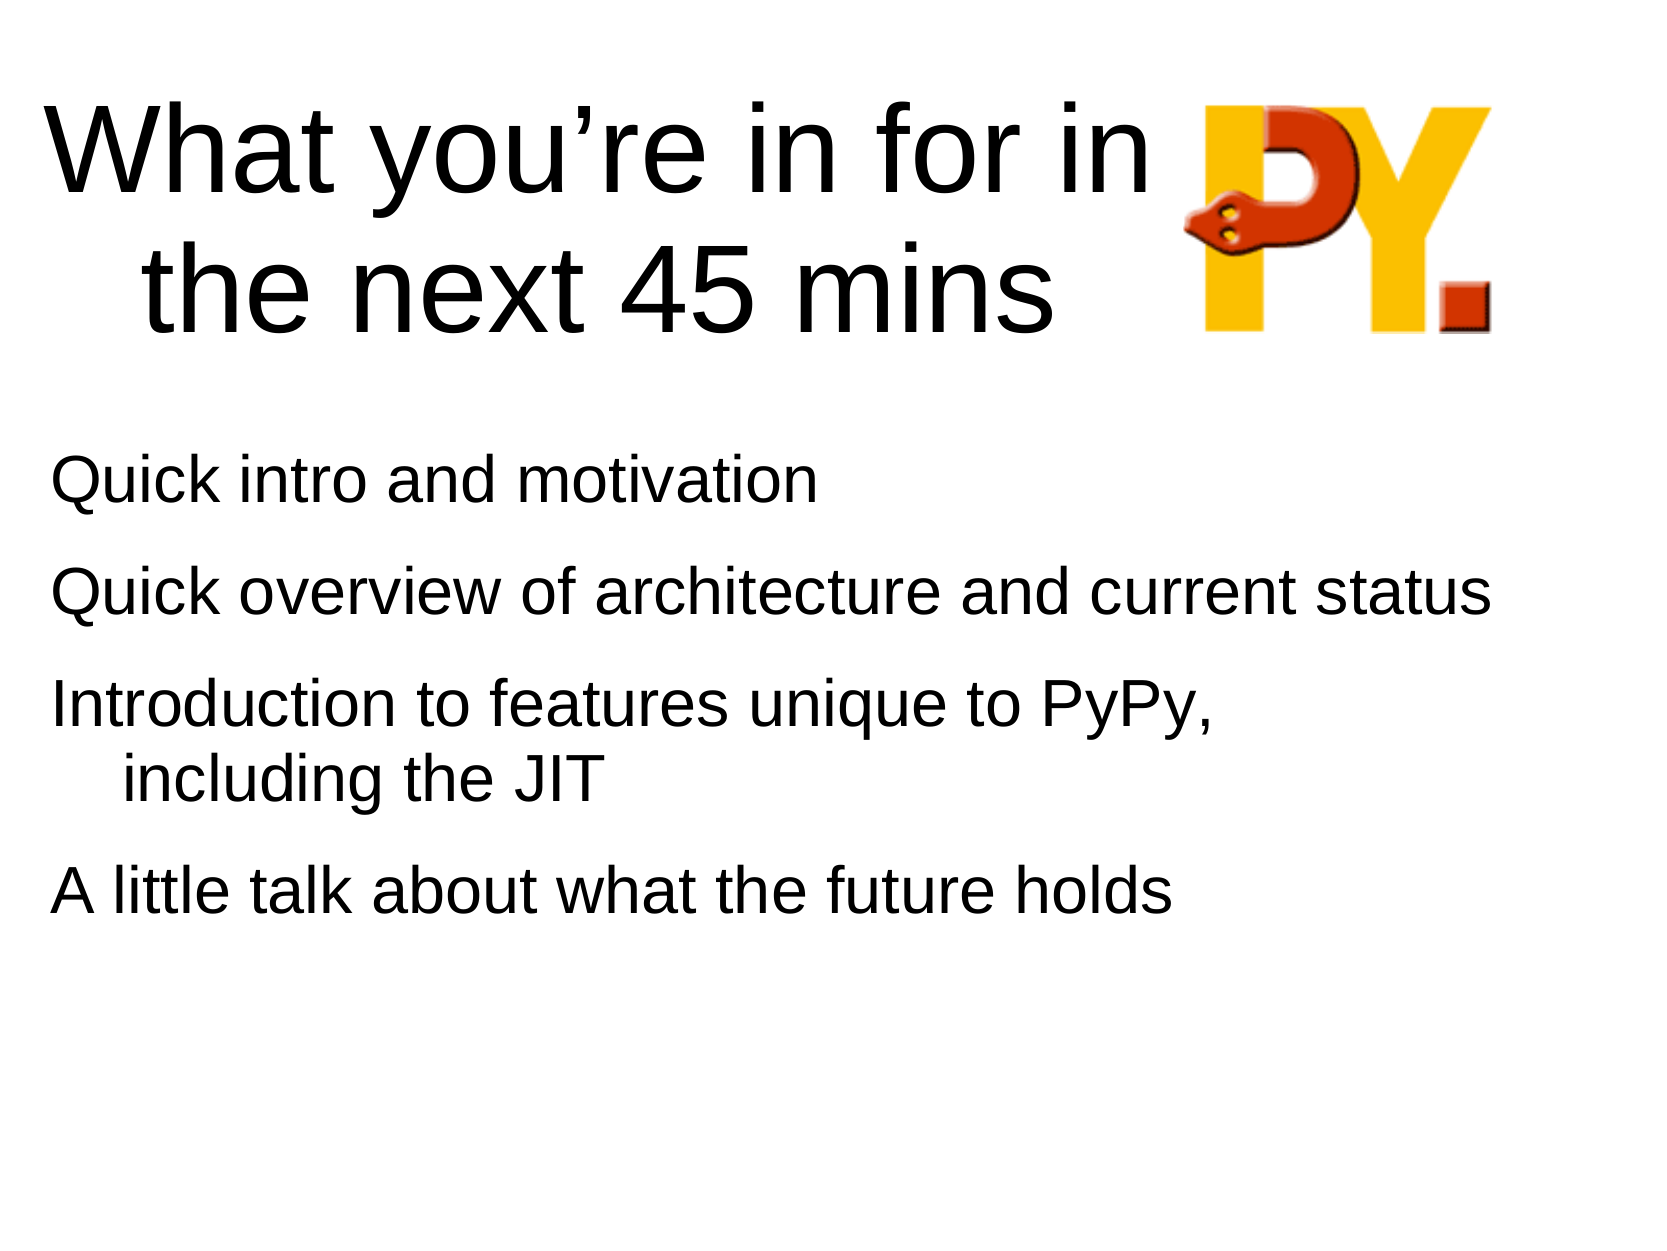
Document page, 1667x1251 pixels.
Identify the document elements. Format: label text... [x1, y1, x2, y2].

picture [1183, 104, 1494, 334]
title What you’re in for in the next 45 mins [37, 62, 1161, 376]
list Quick intro and motivation Quick overview of architecture and current status Introduction to features unique to PyPy, including the JIT A little talk about what the future holds [0, 433, 1505, 1167]
